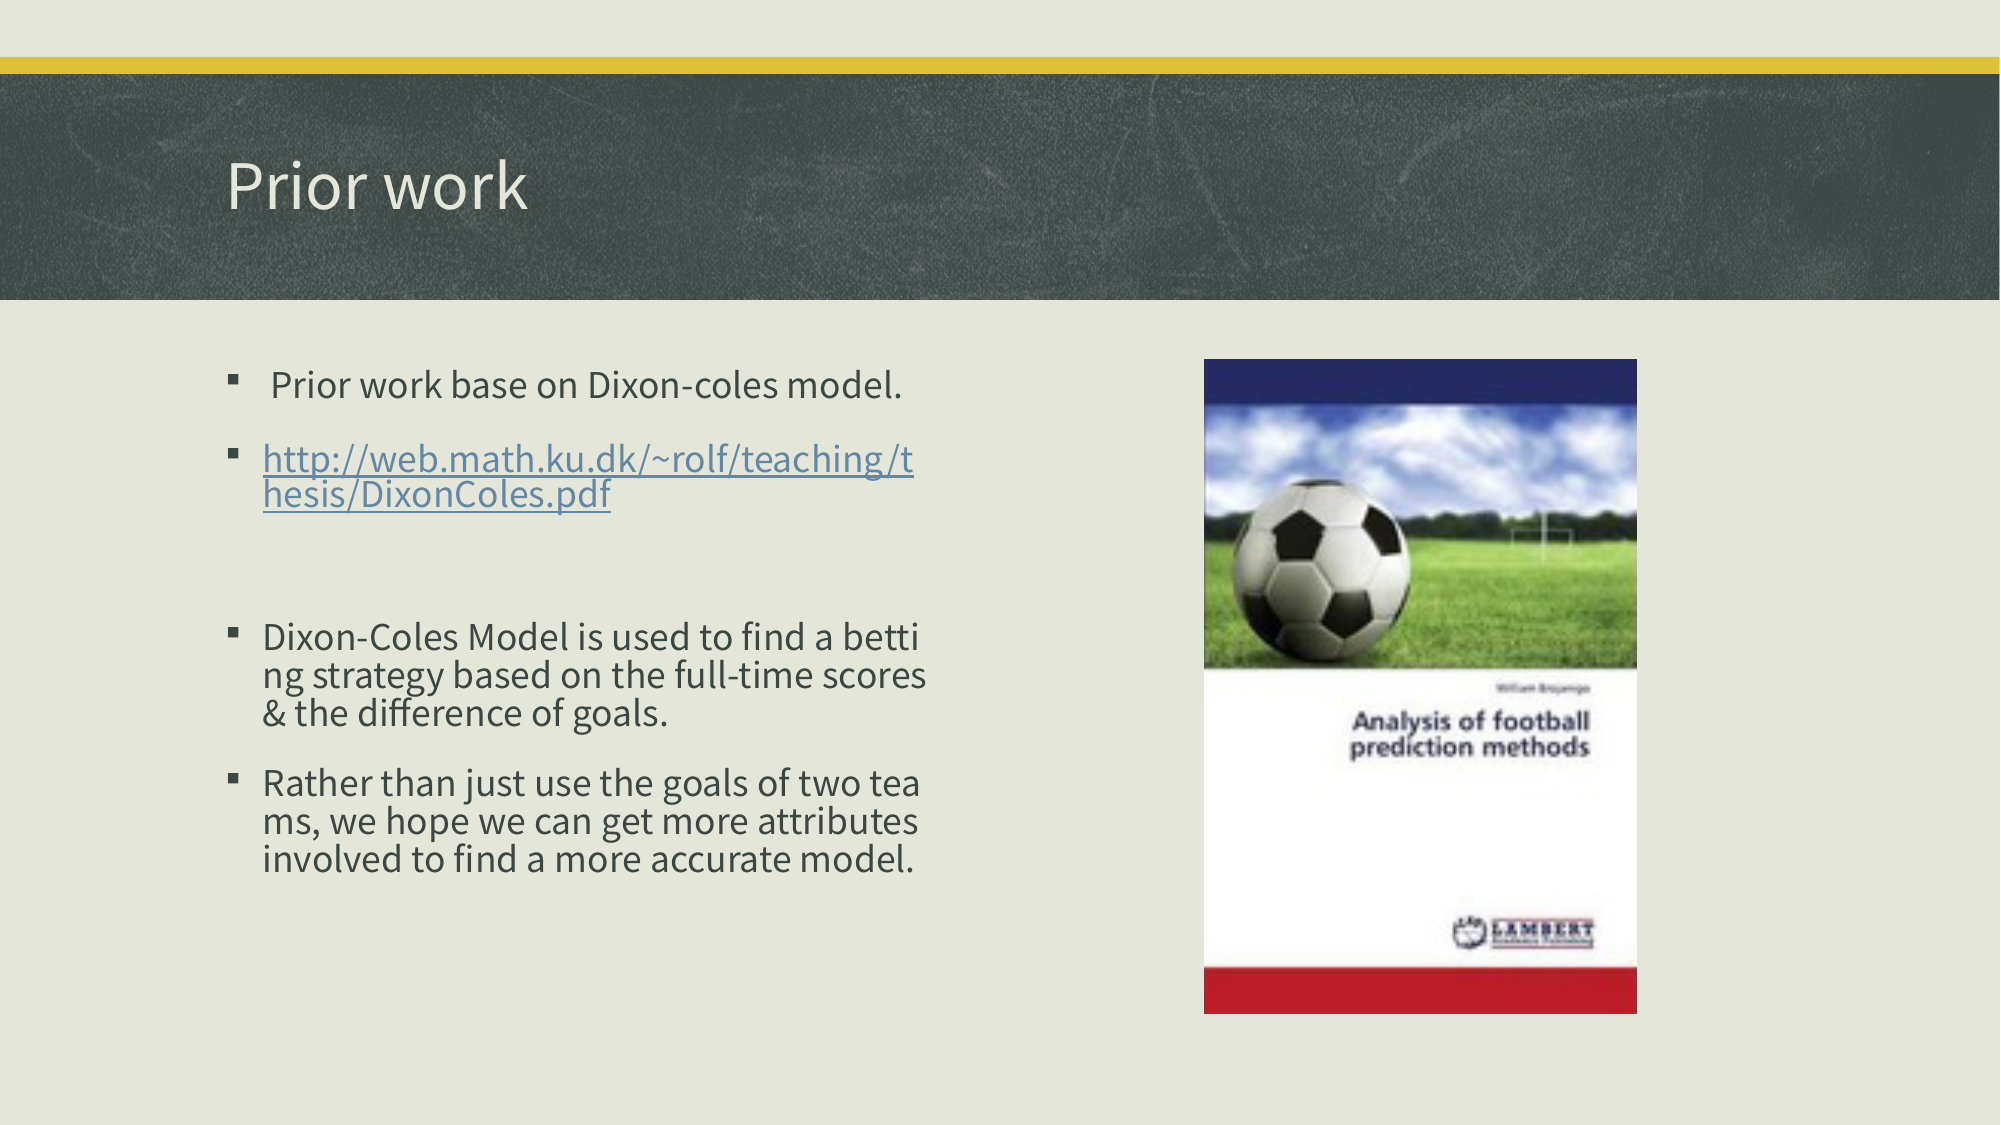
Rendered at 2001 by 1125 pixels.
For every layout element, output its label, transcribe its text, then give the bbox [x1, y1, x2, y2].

title Prior work [210, 76, 1790, 300]
picture [1204, 359, 1637, 1014]
list Prior work base on Dixon-coles model. http://web.math.ku.dk/~rolf/teaching/thesis/DixonColes.pdf Dixon-Coles Model is used to find a betting strategy based on the full-time scores & the difference of goals. Rather than just use the goals of two teams, we hope we can get more attributes involved to find a more accurate model. [210, 360, 947, 1014]
picture [0, 74, 2000, 300]
